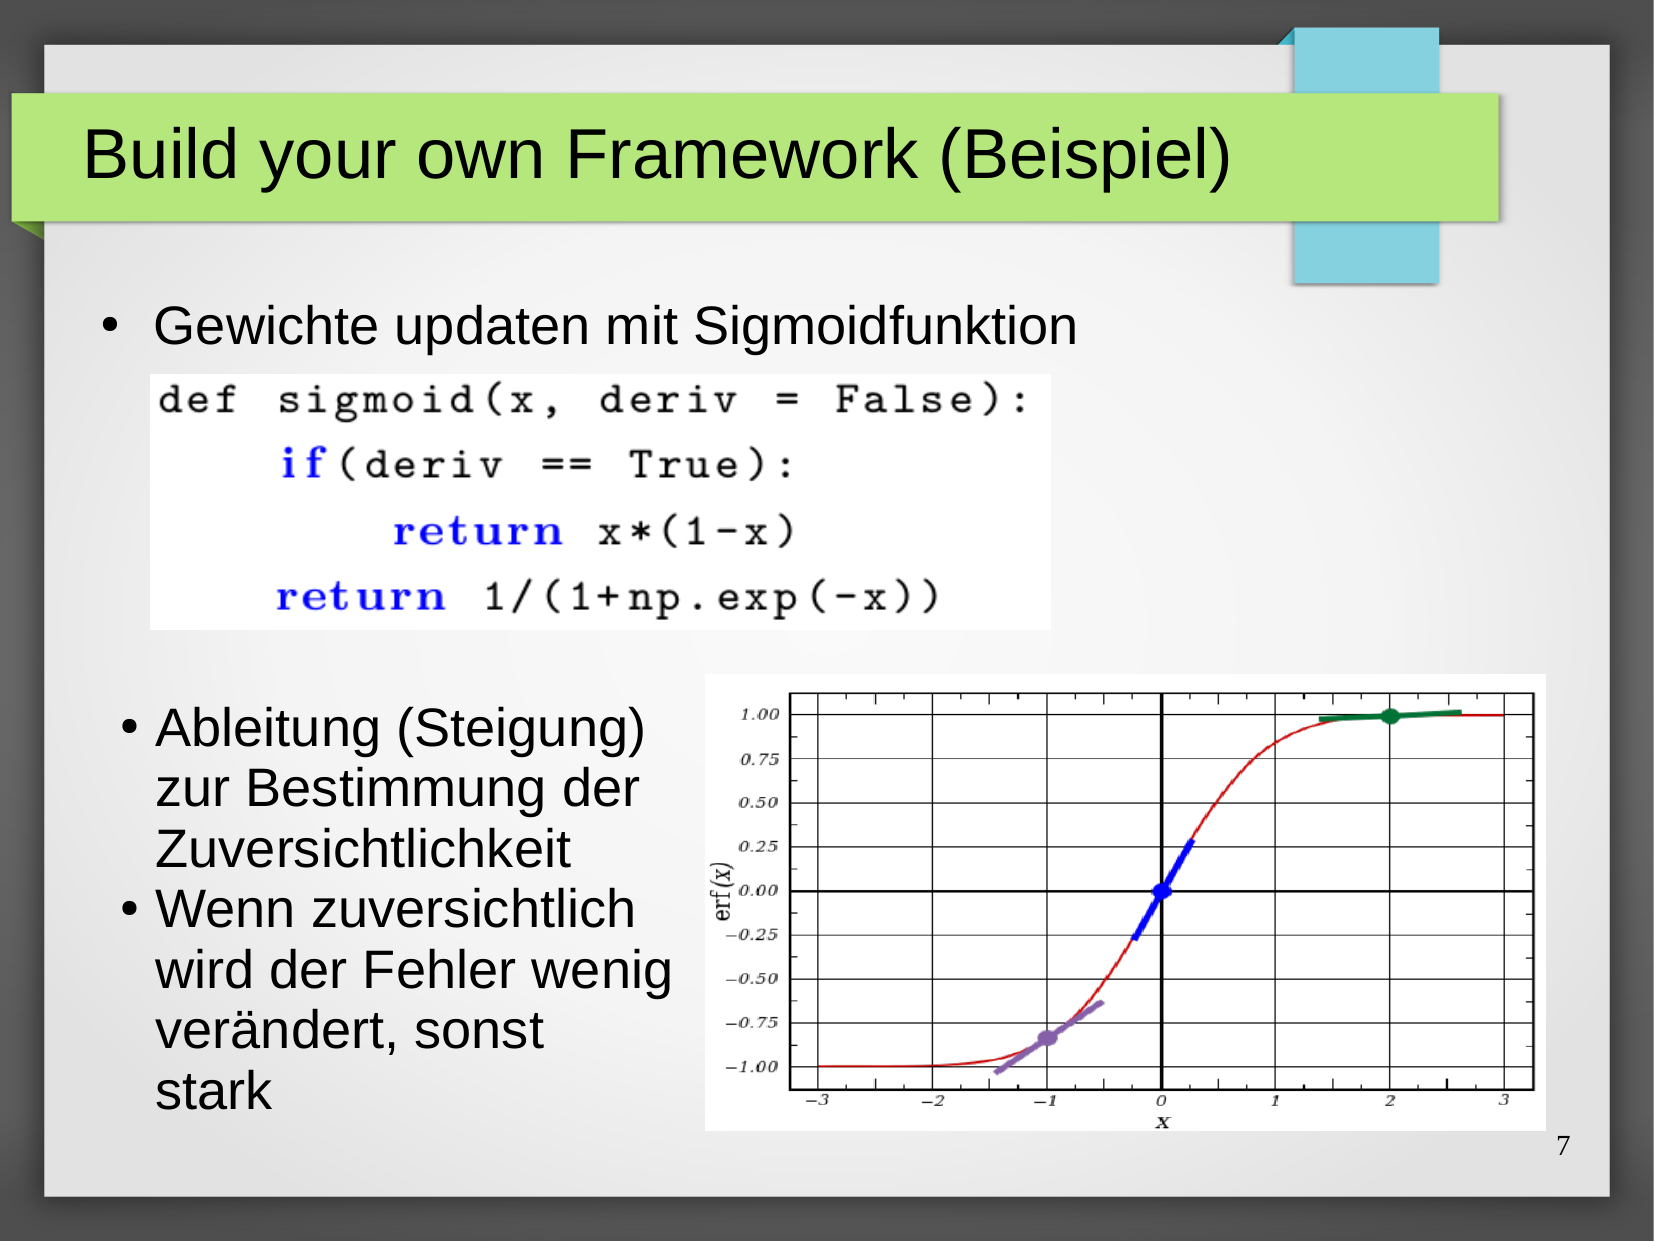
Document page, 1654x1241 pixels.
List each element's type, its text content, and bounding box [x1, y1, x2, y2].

title Build your own Framework (Beispiel) [82, 94, 1264, 213]
list Gewichte updaten mit Sigmoidfunktion [82, 295, 1571, 631]
text_box Ableitung (Steigung) zur Bestimmung der Zuversichtlichkeit Wenn zuversichtlich wird der Fehler wenig verändert, sonst stark [105, 690, 691, 1156]
picture [0, 0, 1654, 1241]
